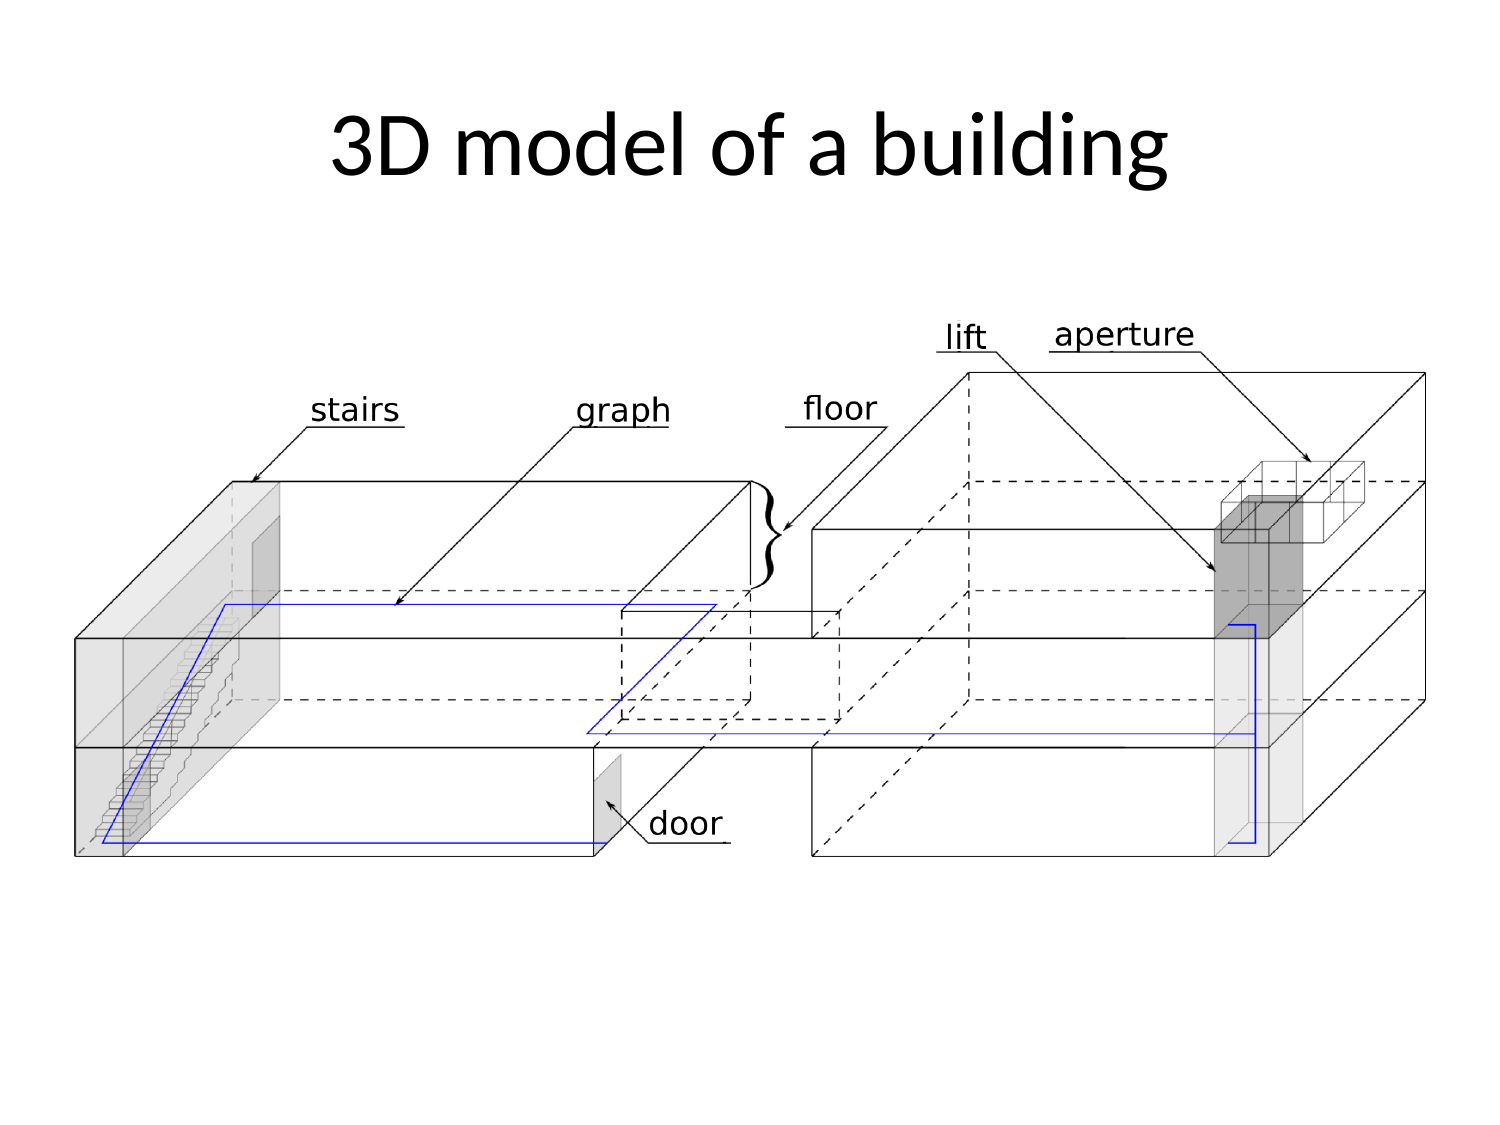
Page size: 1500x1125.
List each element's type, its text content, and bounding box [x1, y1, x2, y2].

title 3D model of a building [75, 45, 1425, 233]
picture [74, 319, 1426, 858]
